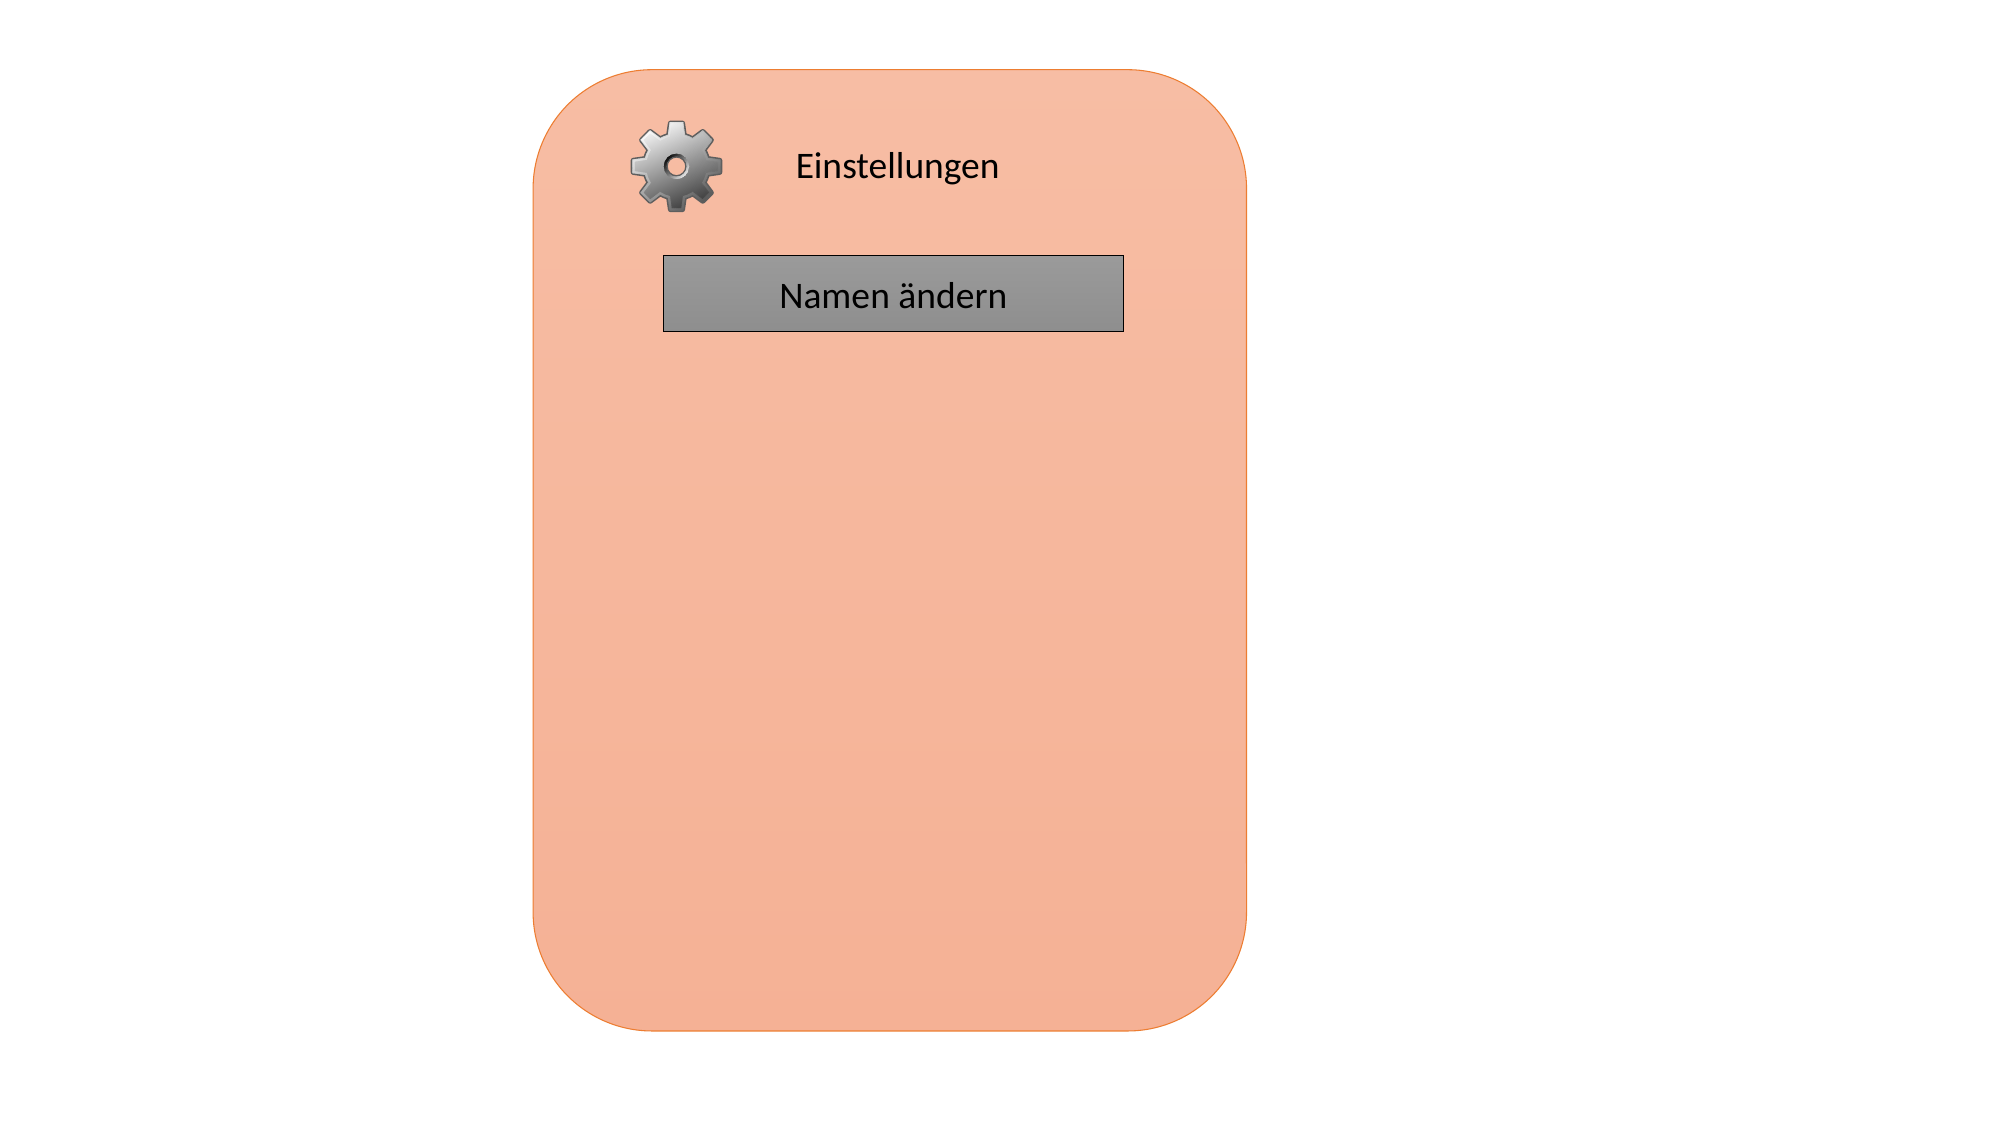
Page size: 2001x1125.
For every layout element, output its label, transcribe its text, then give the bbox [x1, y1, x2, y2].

text_box [533, 69, 1247, 1031]
text_box Einstellungen [736, 133, 1080, 194]
picture [616, 104, 736, 224]
text_box Namen ändern [663, 256, 1124, 332]
